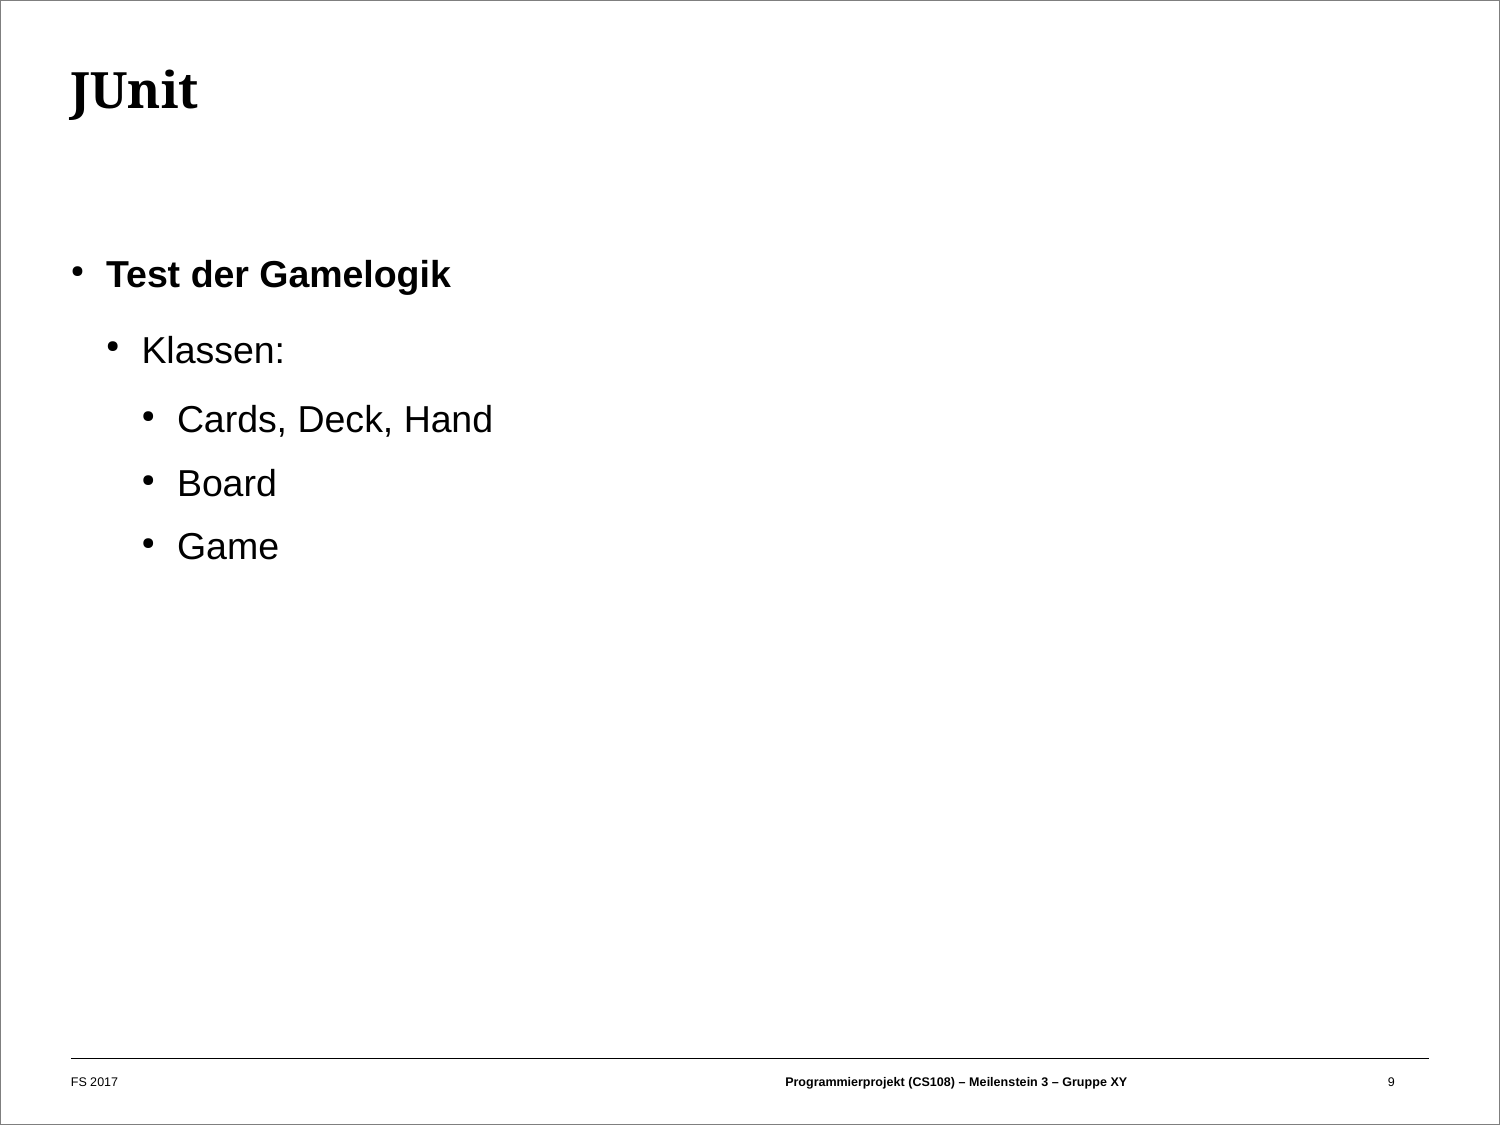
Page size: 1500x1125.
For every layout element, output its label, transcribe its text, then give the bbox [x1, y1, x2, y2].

title JUnit [70, 66, 1430, 191]
text_box <number> [1387, 1070, 1430, 1100]
text_box FS 2017 [70, 1070, 425, 1100]
text_box Programmierprojekt (CS108) – Meilenstein 3 – Gruppe XY [785, 1070, 1377, 1100]
list Test der Gamelogik Klassen: Cards, Deck, Hand Board Game [70, 249, 1430, 1024]
